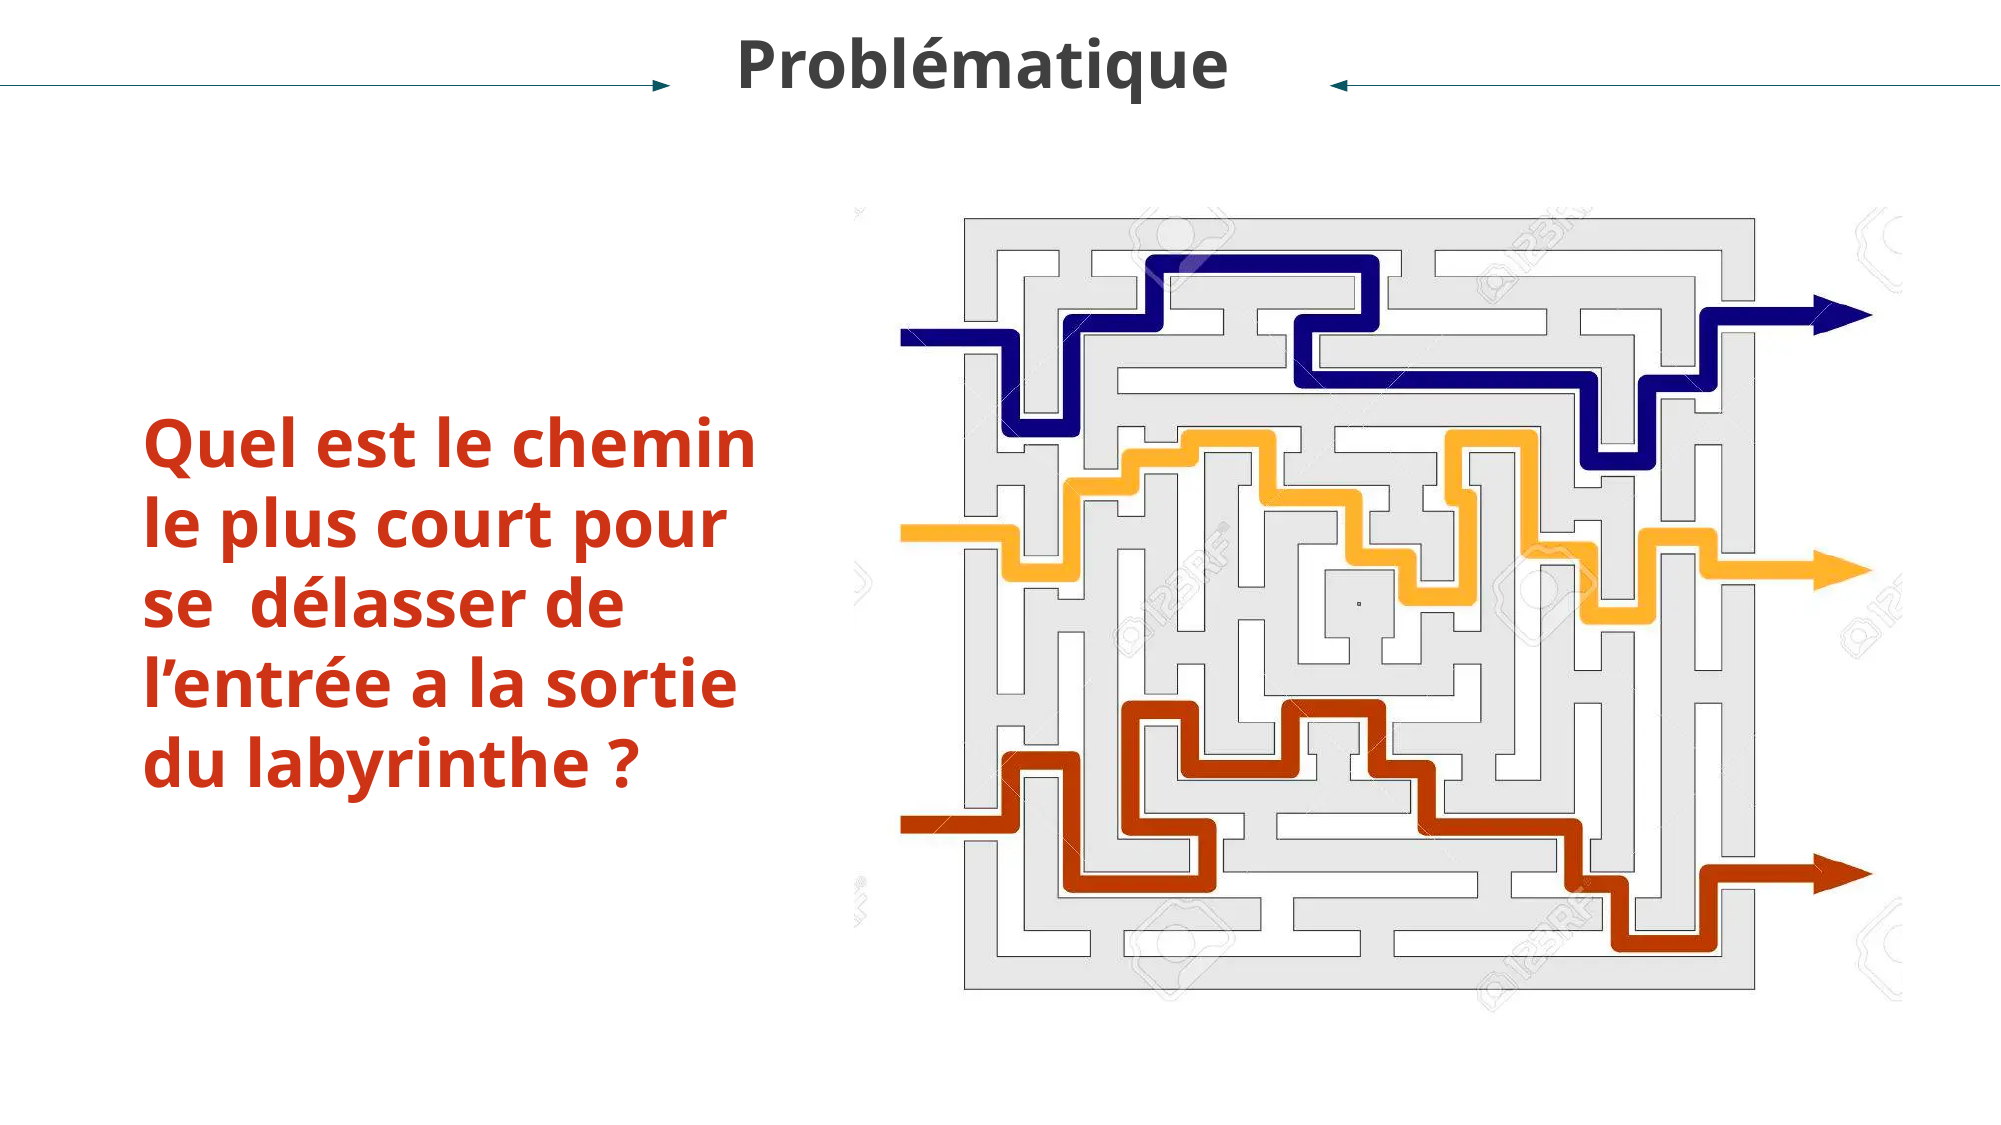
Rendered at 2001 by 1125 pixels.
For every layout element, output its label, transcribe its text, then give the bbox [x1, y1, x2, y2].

text_box Problématique [37, 31, 1963, 104]
picture [854, 207, 1903, 1031]
text_box Quel est le chemin le plus court pour se délasser de l’entrée a la sortie du labyrinthe ? [127, 393, 819, 732]
